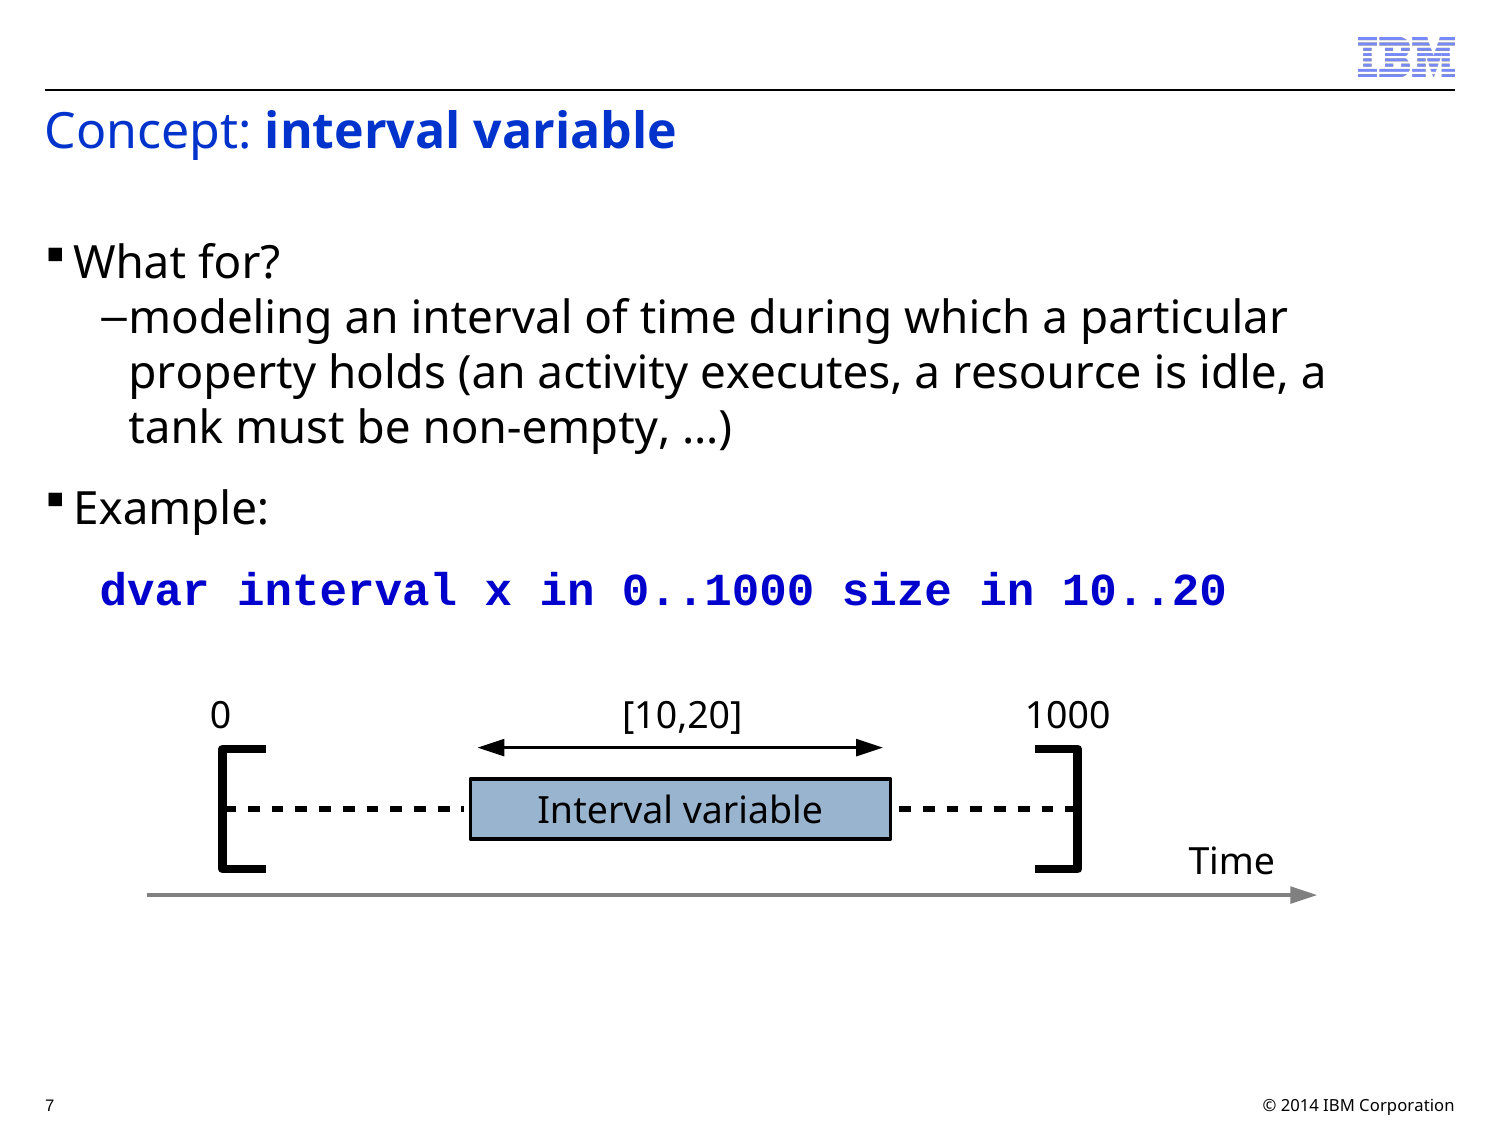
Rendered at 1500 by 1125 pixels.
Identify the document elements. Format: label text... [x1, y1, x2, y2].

picture [1358, 37, 1455, 77]
text_box Time [1173, 829, 1287, 890]
text_box Interval variable [470, 778, 891, 839]
list What for? modeling an interval of time during which a particular property holds (an activity executes, a resource is idle, a tank must be non-empty, …) Example: dvar interval x in 0..1000 size in 10..20 [29, 224, 1426, 1066]
text_box [897, 733, 1078, 884]
title Concept: interval variable [29, 97, 1500, 203]
text_box 1000 [1010, 683, 1215, 744]
text_box 0 [195, 683, 433, 744]
text_box [222, 733, 403, 884]
text_box [10,20] [607, 683, 835, 744]
